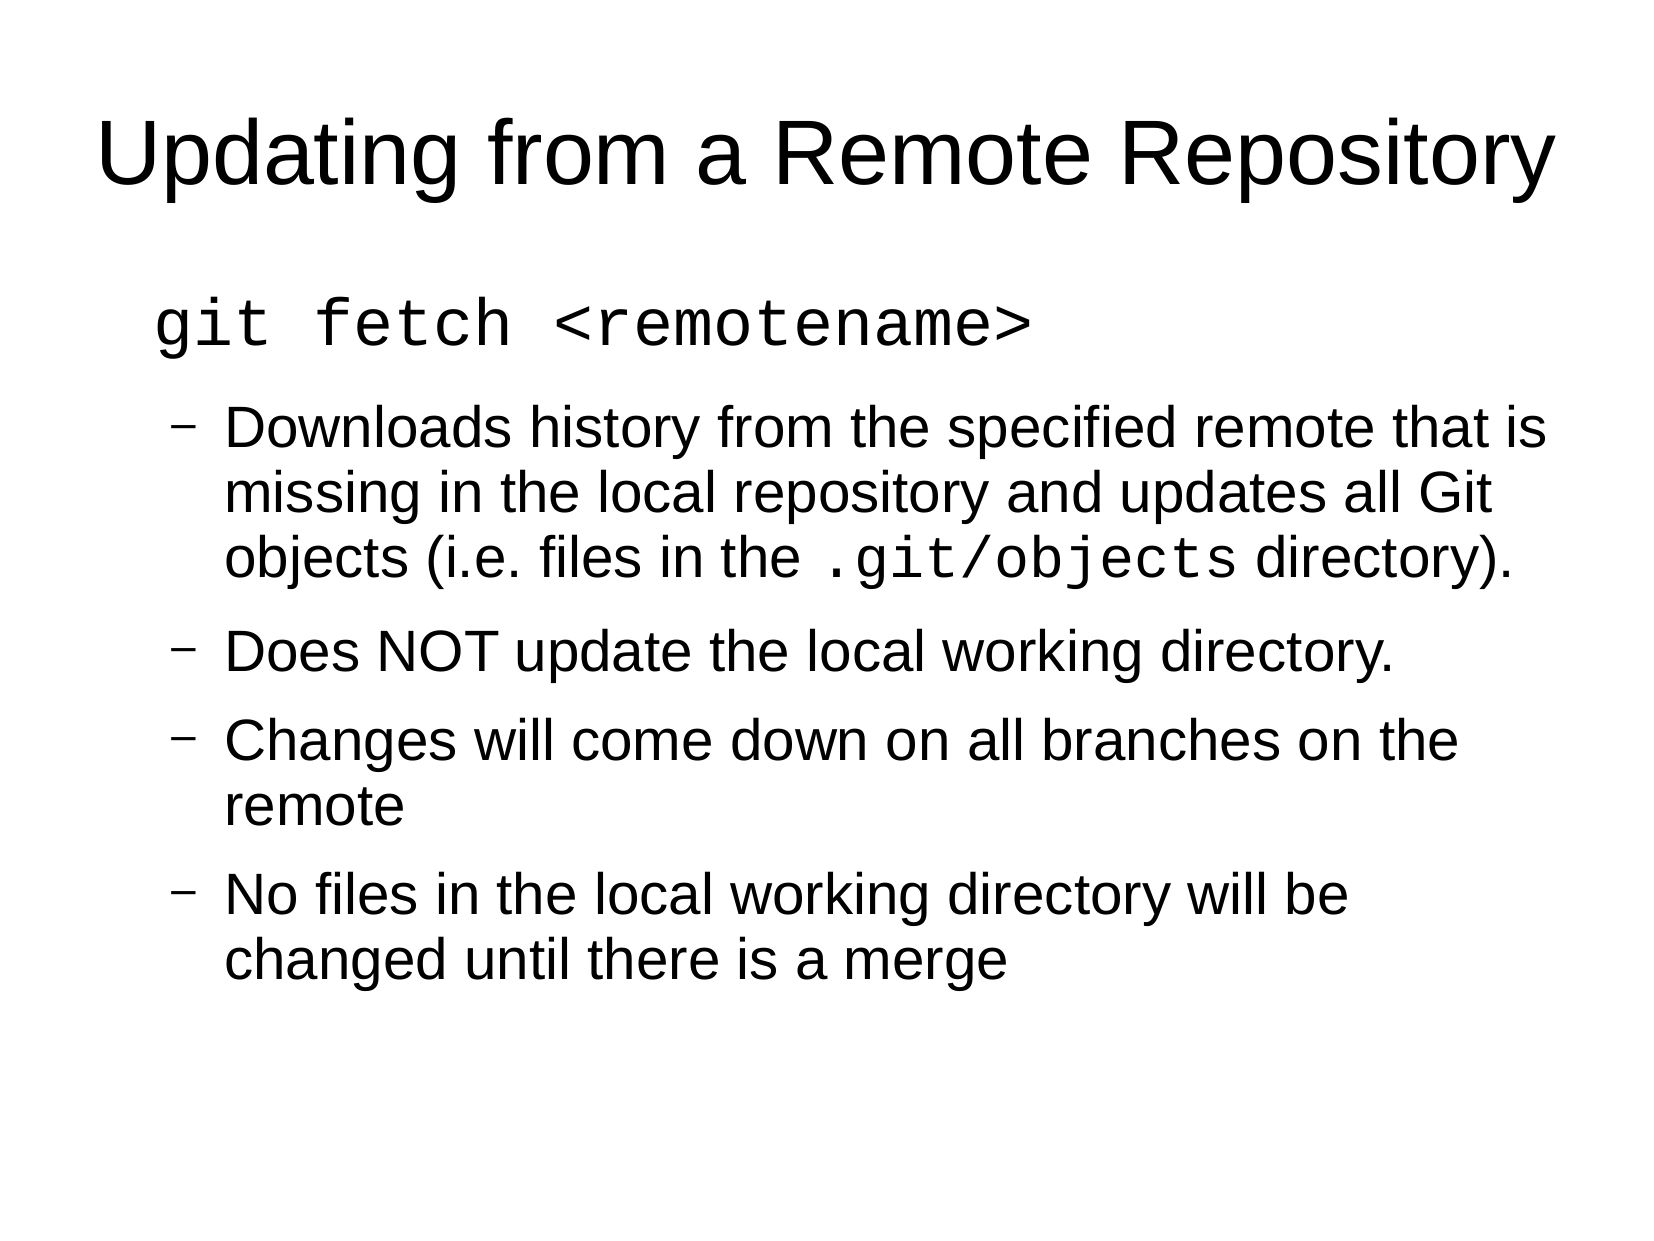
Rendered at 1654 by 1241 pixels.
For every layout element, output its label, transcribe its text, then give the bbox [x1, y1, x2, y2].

list git fetch <remotename> Downloads history from the specified remote that is missing in the local repository and updates all Git objects (i.e. files in the .git/objects directory). Does NOT update the local working directory. Changes will come down on all branches on the remote No files in the local working directory will be changed until there is a merge [82, 290, 1571, 1109]
title Updating from a Remote Repository [82, 49, 1571, 257]
